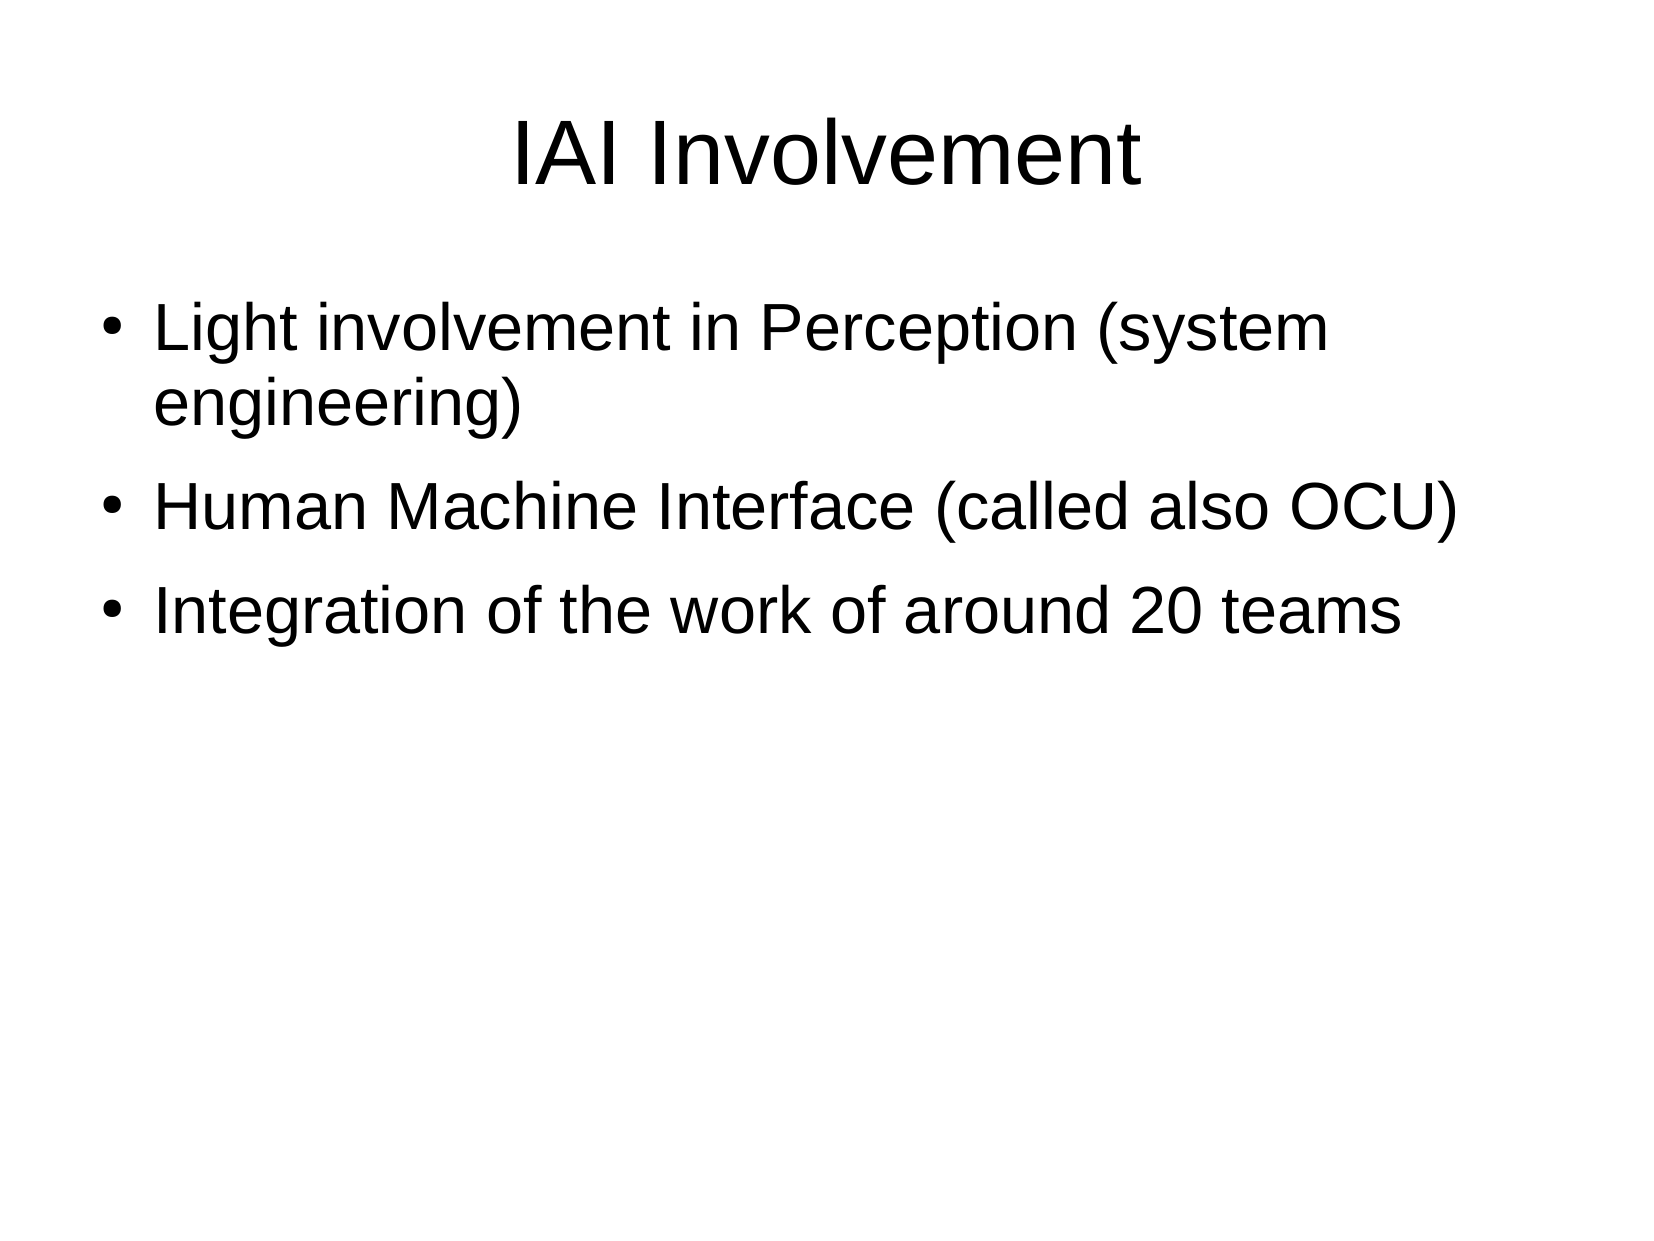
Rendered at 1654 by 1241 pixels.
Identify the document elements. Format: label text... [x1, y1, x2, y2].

title IAI Involvement [82, 49, 1571, 257]
list Light involvement in Perception (system engineering) Human Machine Interface (called also OCU) Integration of the work of around 20 teams [82, 290, 1538, 1010]
